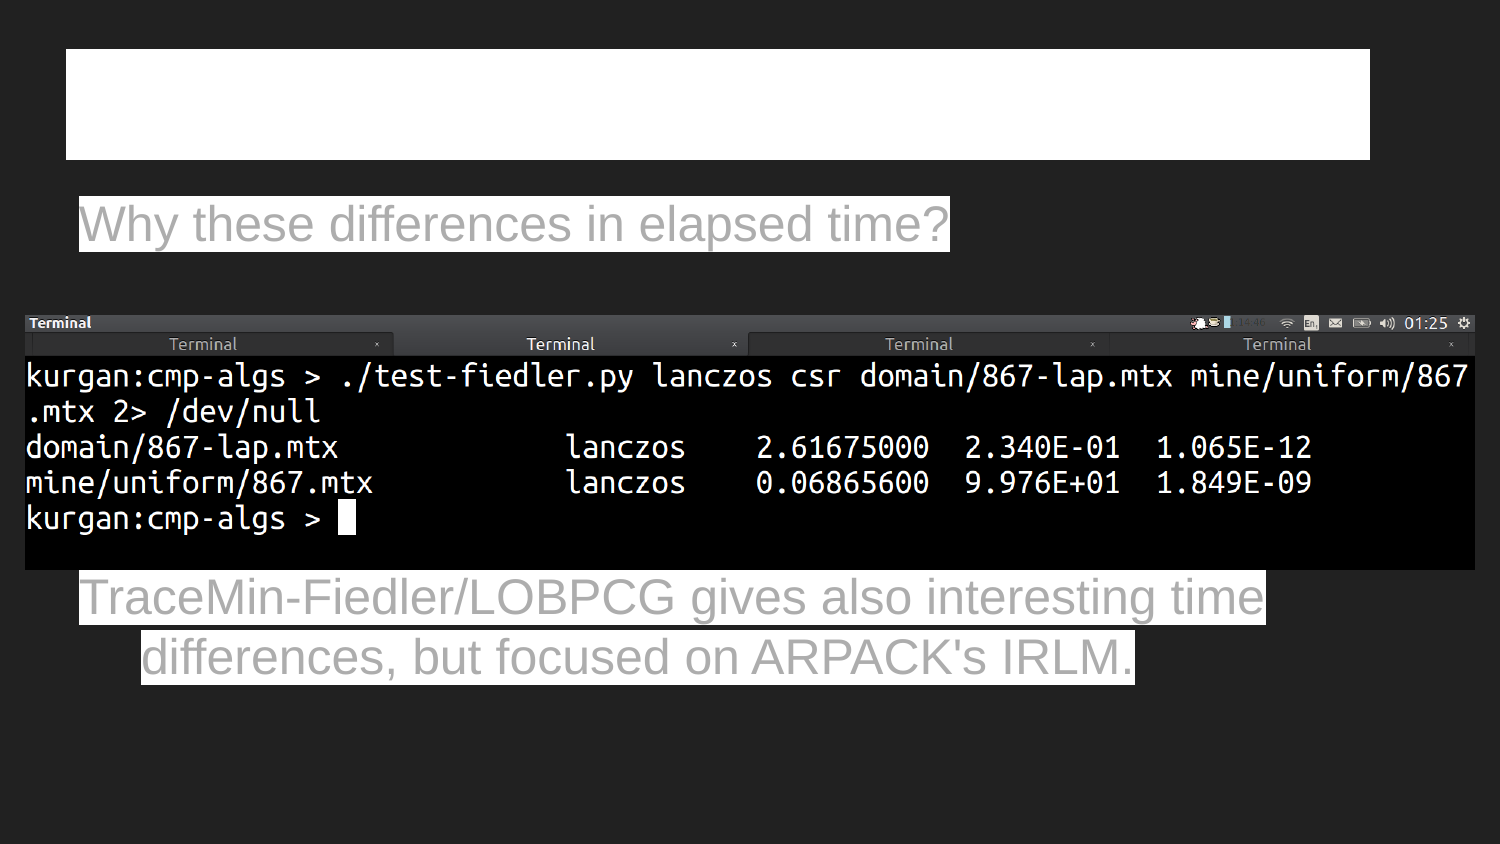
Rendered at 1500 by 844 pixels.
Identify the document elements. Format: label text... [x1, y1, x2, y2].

picture [25, 315, 1475, 571]
list Why these differences in elapsed time? TraceMin-Fiedler/LOBPCG gives also interesting time differences, but focused on ARPACK's IRLM. [51, 176, 1449, 315]
list Why these differences in elapsed time? TraceMin-Fiedler/LOBPCG gives also interesting time differences, but focused on ARPACK's IRLM. [51, 571, 1449, 738]
title Let us begin: Lanczos (IRLM) [51, 24, 1449, 176]
